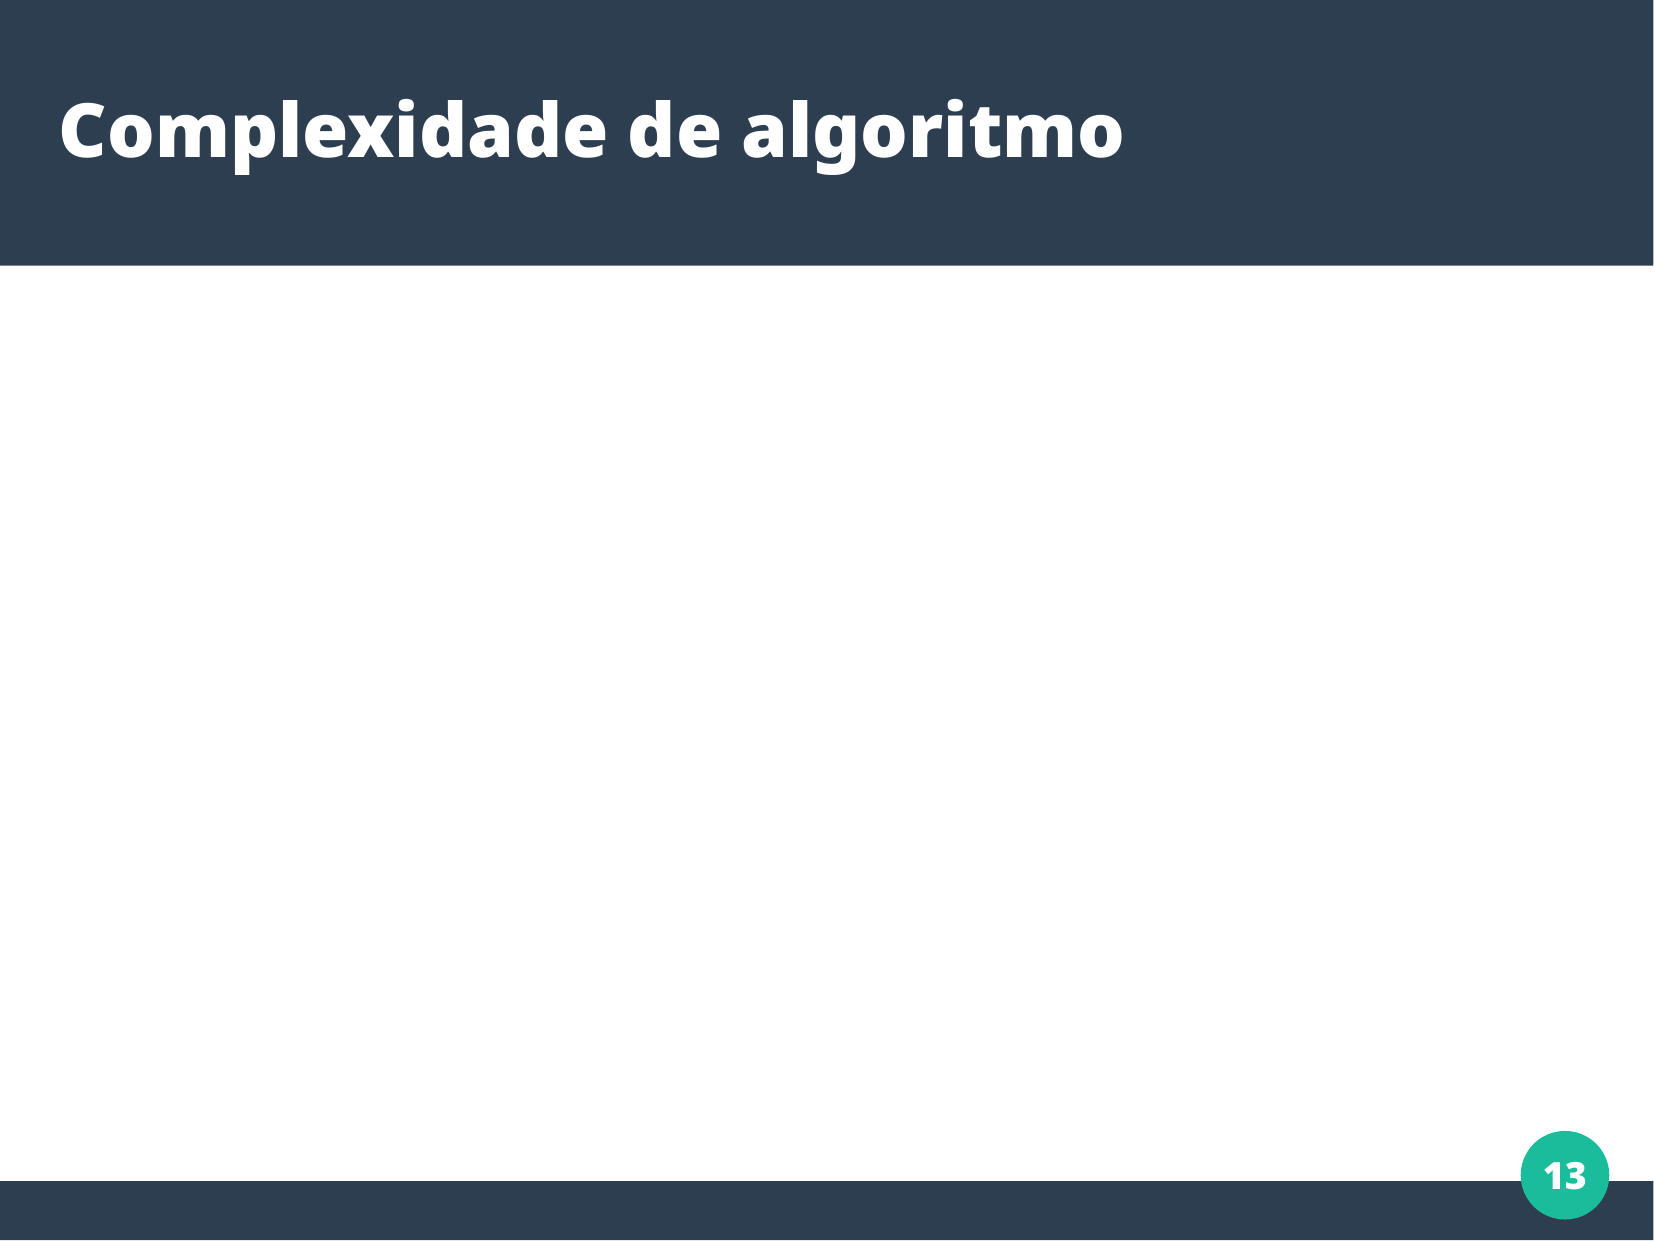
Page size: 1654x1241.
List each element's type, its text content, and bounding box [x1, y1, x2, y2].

title Complexidade de algoritmo [59, 49, 1595, 207]
